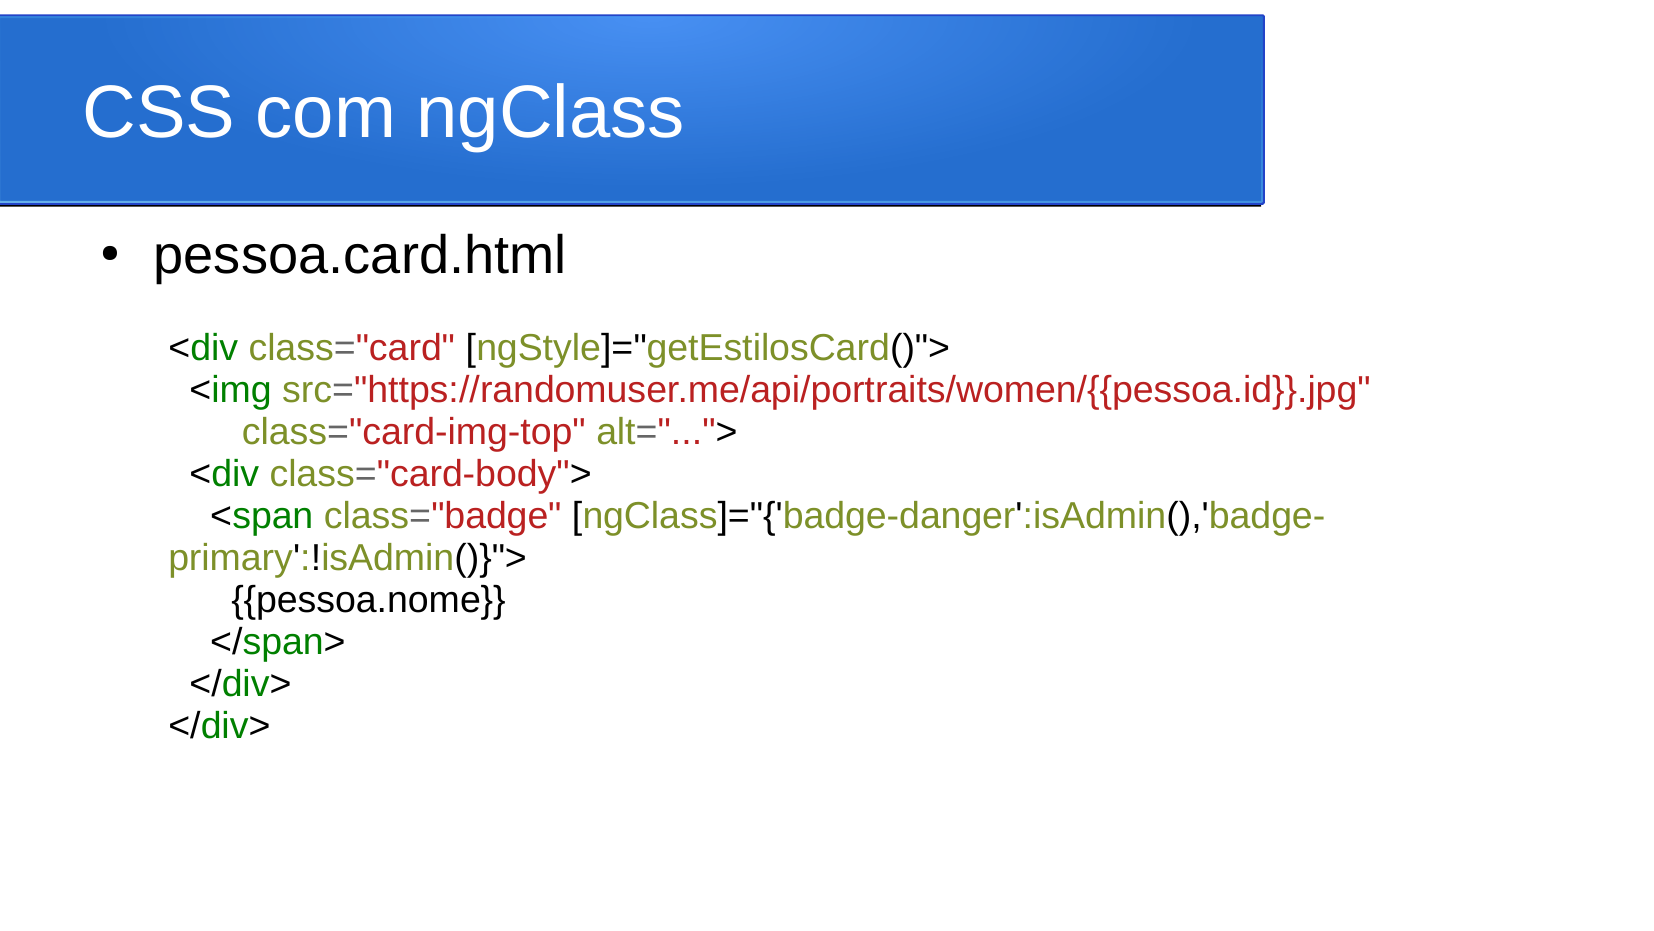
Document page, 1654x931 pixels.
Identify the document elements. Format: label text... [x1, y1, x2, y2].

list pessoa.card.html [82, 224, 1571, 764]
text_box <div class="card" [ngStyle]="getEstilosCard()"> <img src="https://randomuser.me/api/portraits/women/{{pessoa.id}}.jpg" class="card-img-top" alt="..."> <div class="card-body"> <span class="badge" [ngClass]="{'badge-danger':isAdmin(),'badge-primary':!isAdmin()}"> {{pessoa.nome}} </span> </div> </div> [153, 318, 1418, 796]
title CSS com ngClass [82, 35, 1235, 189]
